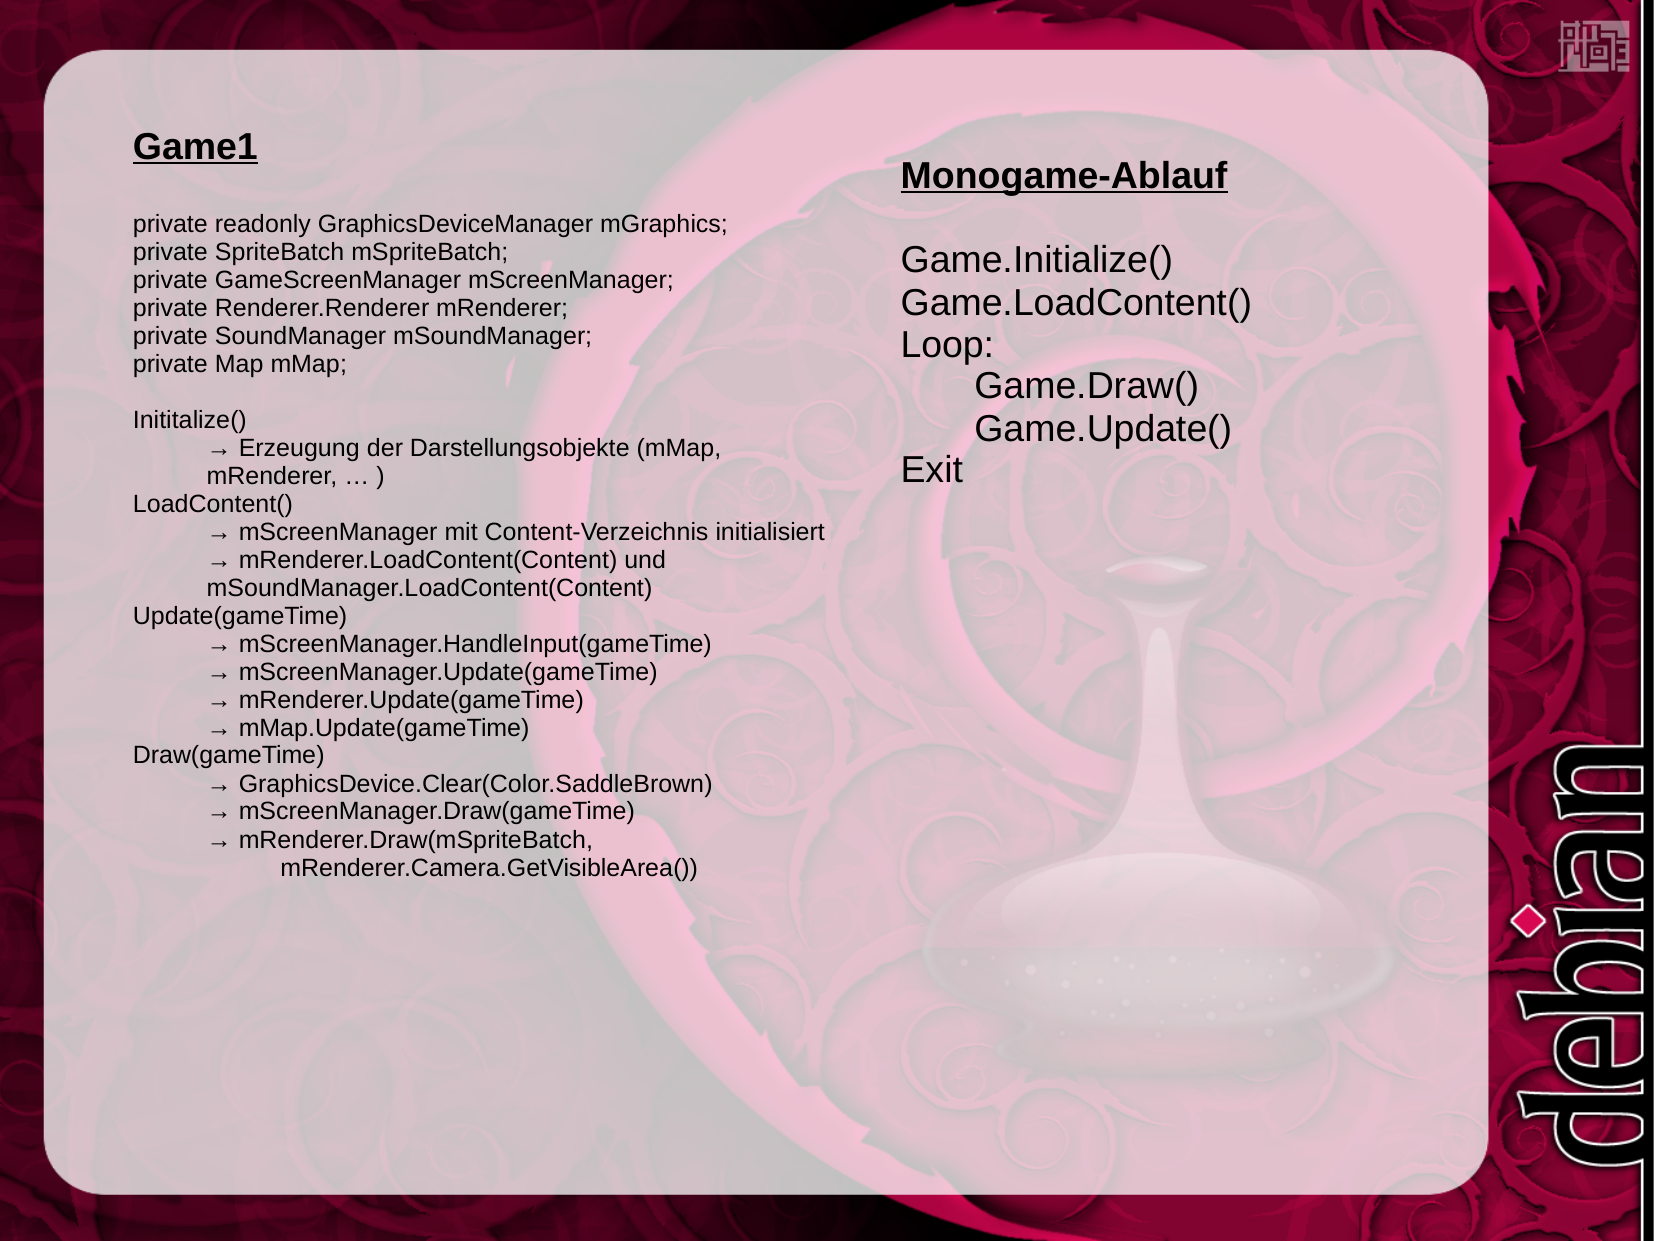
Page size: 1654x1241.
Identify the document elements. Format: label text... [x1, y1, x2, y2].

text_box Game1 private readonly GraphicsDeviceManager mGraphics; private SpriteBatch mSpriteBatch; private GameScreenManager mScreenManager; private Renderer.Renderer mRenderer; private SoundManager mSoundManager; private Map mMap; Inititalize() → Erzeugung der Darstellungsobjekte (mMap, mRenderer, … ) LoadContent() → mScreenManager mit Content-Verzeichnis initialisiert → mRenderer.LoadContent(Content) und mSoundManager.LoadContent(Content) Update(gameTime) → mScreenManager.HandleInput(gameTime) → mScreenManager.Update(gameTime) → mRenderer.Update(gameTime) → mMap.Update(gameTime) Draw(gameTime) → GraphicsDevice.Clear(Color.SaddleBrown) → mScreenManager.Draw(gameTime) → mRenderer.Draw(mSpriteBatch, mRenderer.Camera.GetVisibleArea()) [118, 118, 945, 889]
picture [0, 0, 1654, 1241]
text_box Monogame-Ablauf Game.Initialize() Game.LoadContent() Loop: Game.Draw() Game.Update() Exit [885, 147, 1447, 583]
